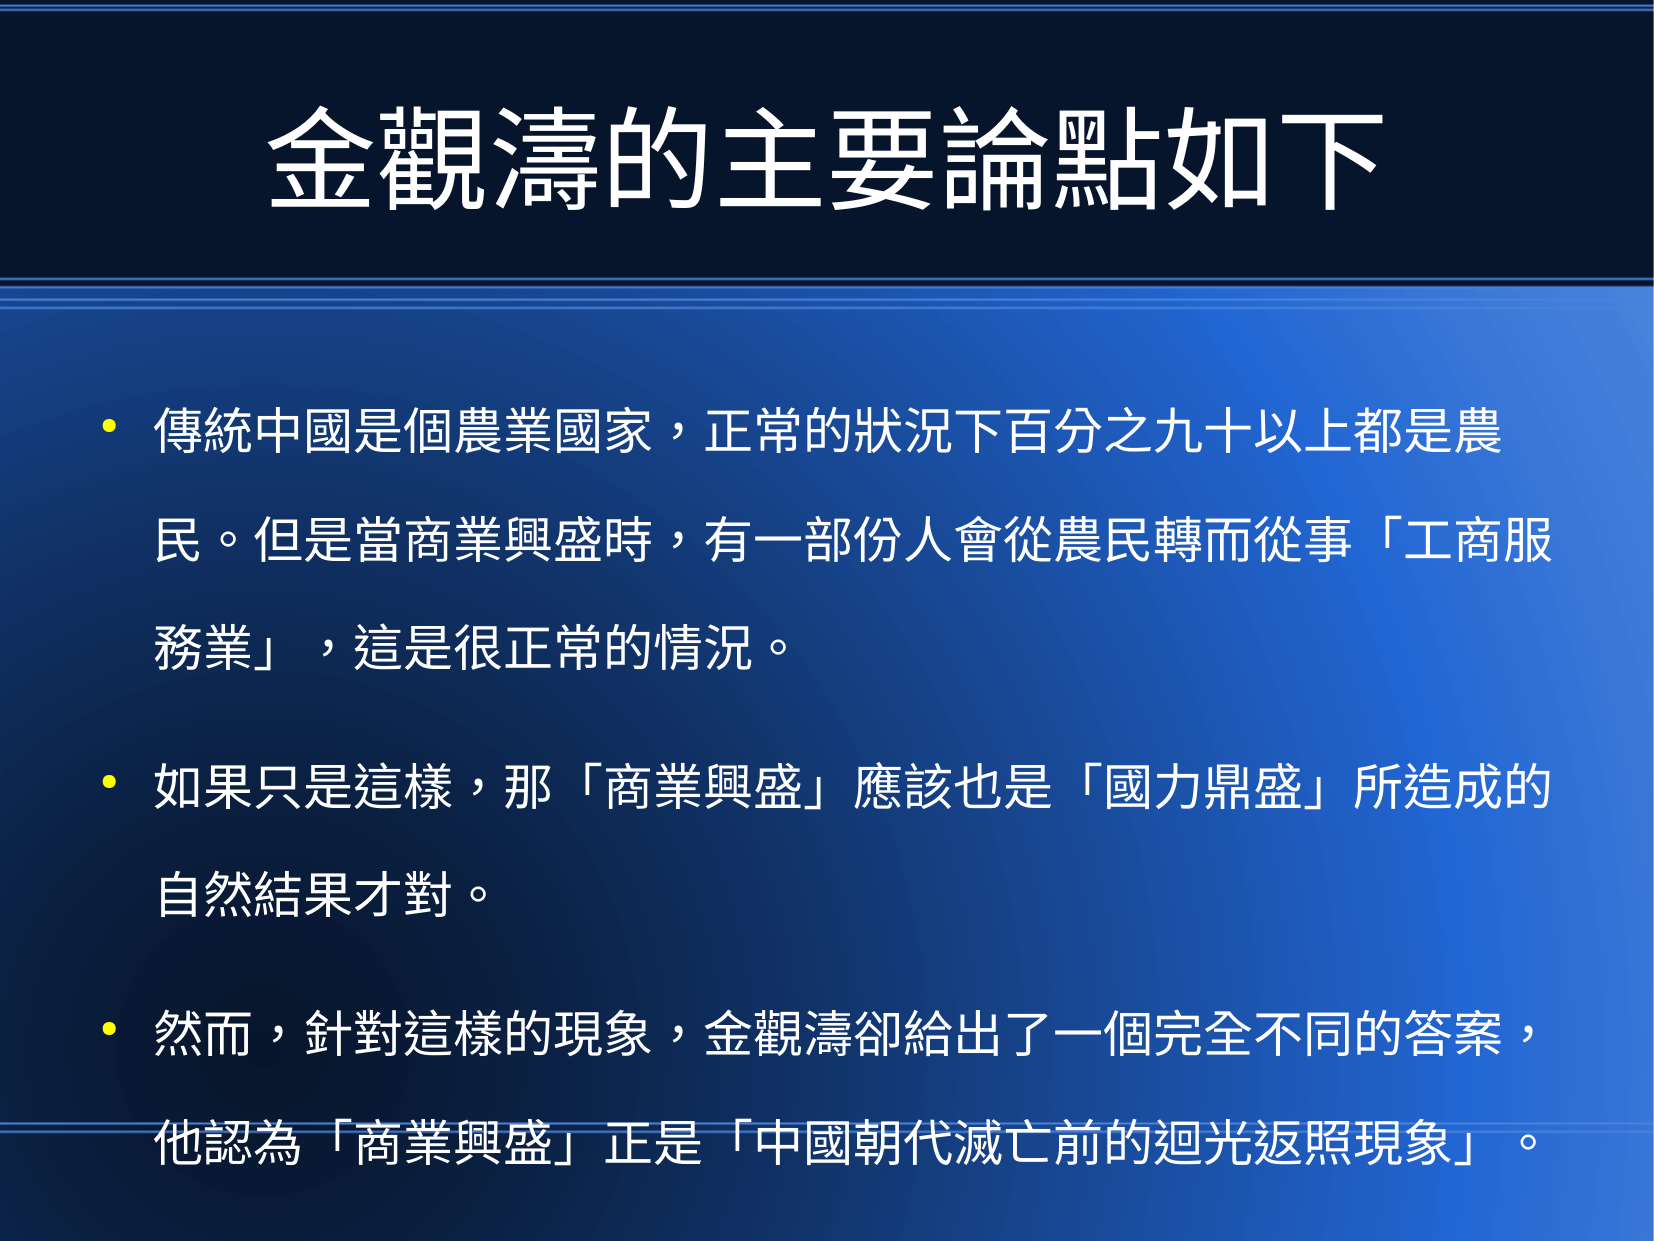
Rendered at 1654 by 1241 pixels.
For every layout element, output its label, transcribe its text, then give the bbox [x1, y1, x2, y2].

title 金觀濤的主要論點如下 [82, 49, 1571, 257]
picture [0, 0, 1654, 1241]
list 傳統中國是個農業國家，正常的狀況下百分之九十以上都是農民。但是當商業興盛時，有一部份人會從農民轉而從事「工商服務業」，這是很正常的情況。 如果只是這樣，那「商業興盛」應該也是「國力鼎盛」所造成的自然結果才對。 然而，針對這樣的現象，金觀濤卻給出了一個完全不同的答案，他認為「商業興盛」正是「中國朝代滅亡前的迴光返照現象」。 [82, 355, 1571, 1241]
